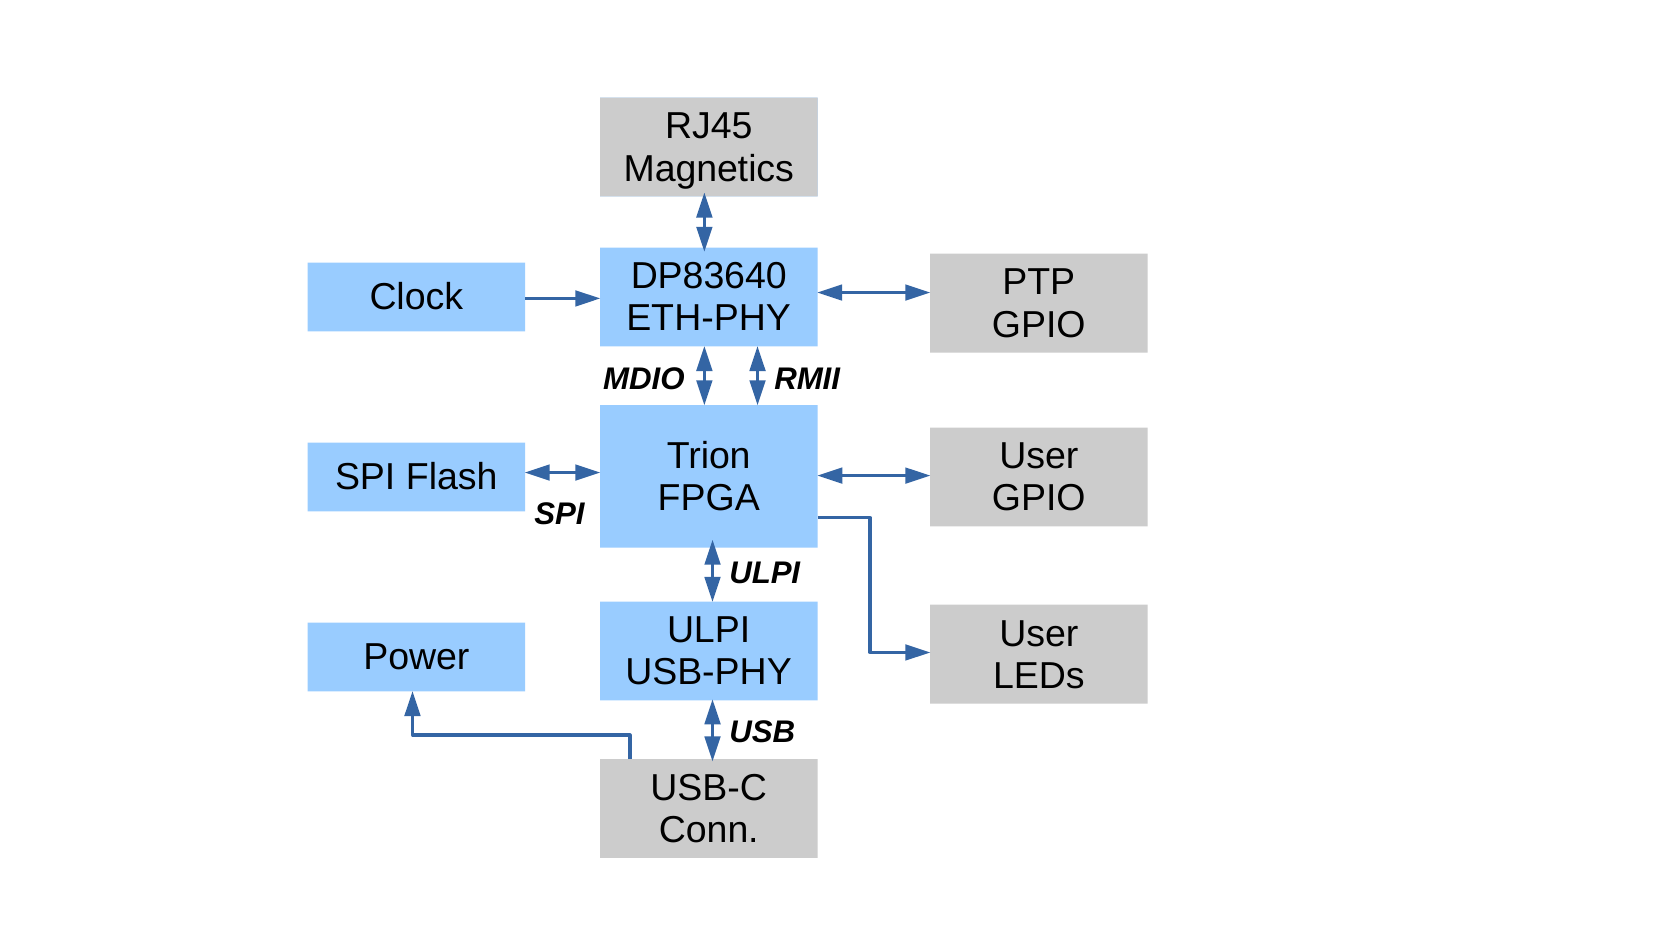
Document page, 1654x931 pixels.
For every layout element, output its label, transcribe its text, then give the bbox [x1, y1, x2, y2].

text_box User LEDs [930, 604, 1148, 704]
text_box PTP GPIO [930, 253, 1148, 353]
text_box Clock [307, 262, 526, 332]
text_box Power [307, 622, 526, 692]
text_box SPI Flash [307, 442, 526, 512]
text_box Trion FPGA [600, 405, 818, 548]
text_box RMII [759, 354, 856, 404]
text_box ULPI [714, 547, 816, 598]
text_box SPI [519, 488, 600, 539]
text_box USB [714, 707, 810, 757]
text_box ULPI USB-PHY [600, 601, 818, 701]
text_box User GPIO [930, 427, 1148, 527]
text_box DP83640 ETH-PHY [600, 247, 818, 347]
text_box RJ45 Magnetics [600, 97, 818, 197]
text_box USB-C Conn. [600, 759, 818, 858]
text_box MDIO [588, 354, 700, 404]
